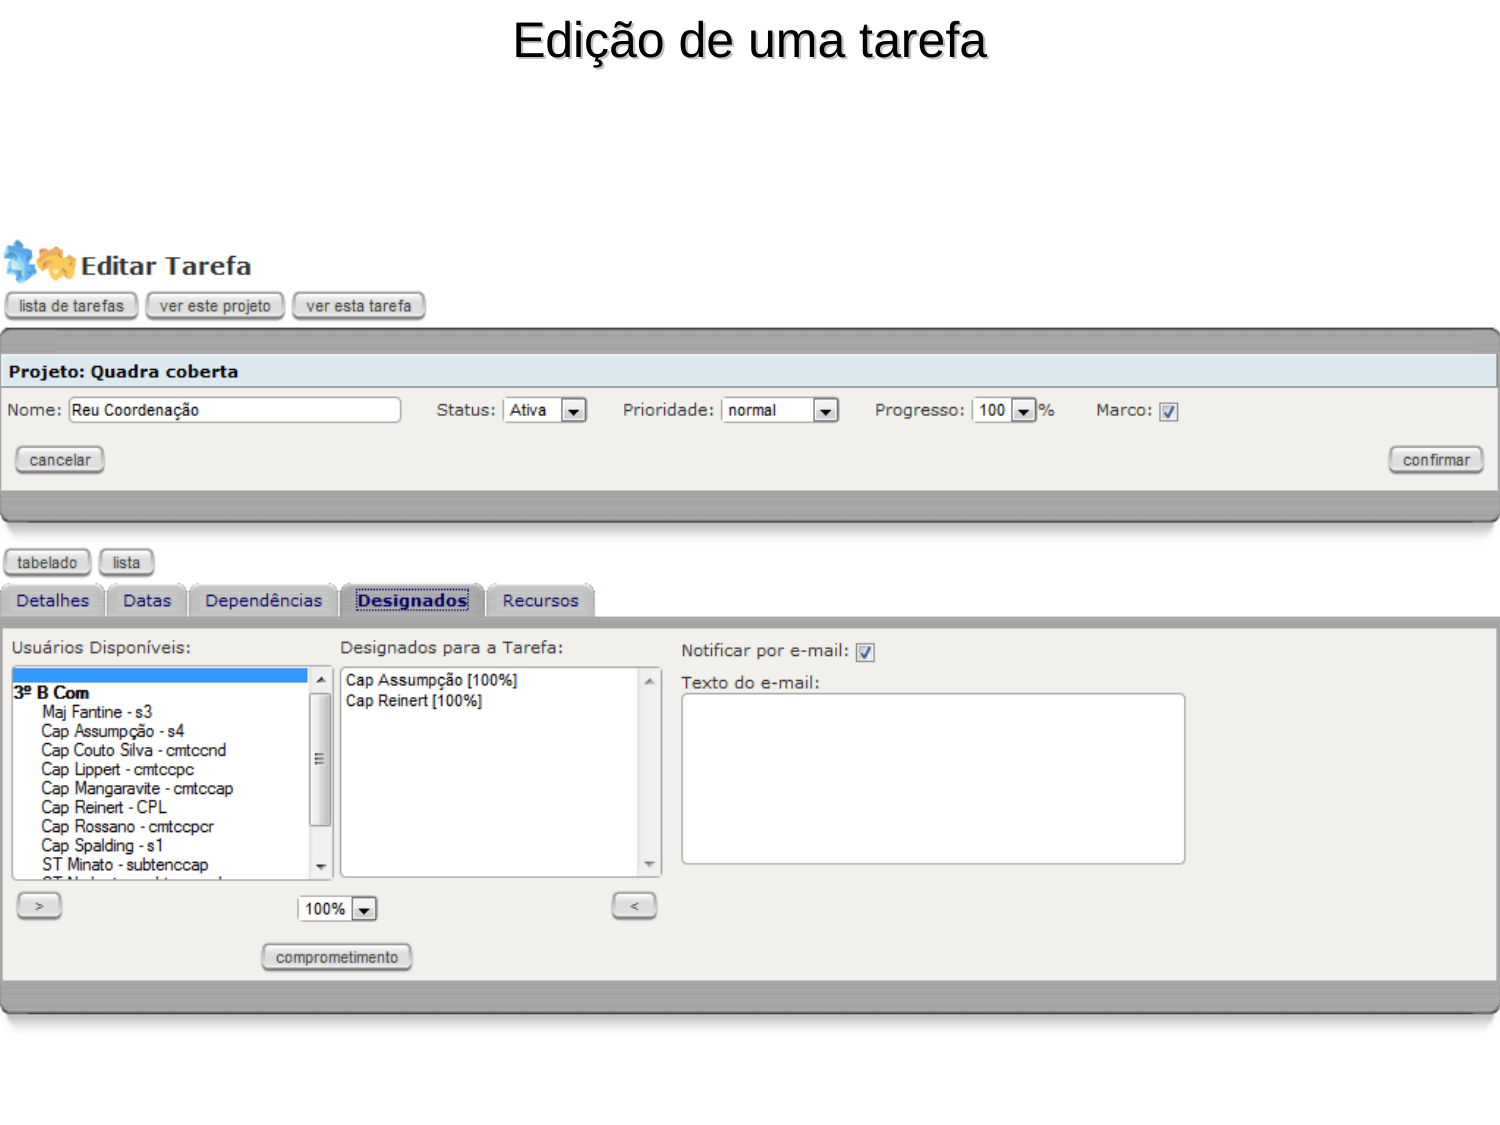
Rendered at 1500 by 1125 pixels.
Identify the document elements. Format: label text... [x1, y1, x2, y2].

picture [0, 234, 1500, 1035]
text_box Edição de uma tarefa [0, 0, 1500, 76]
